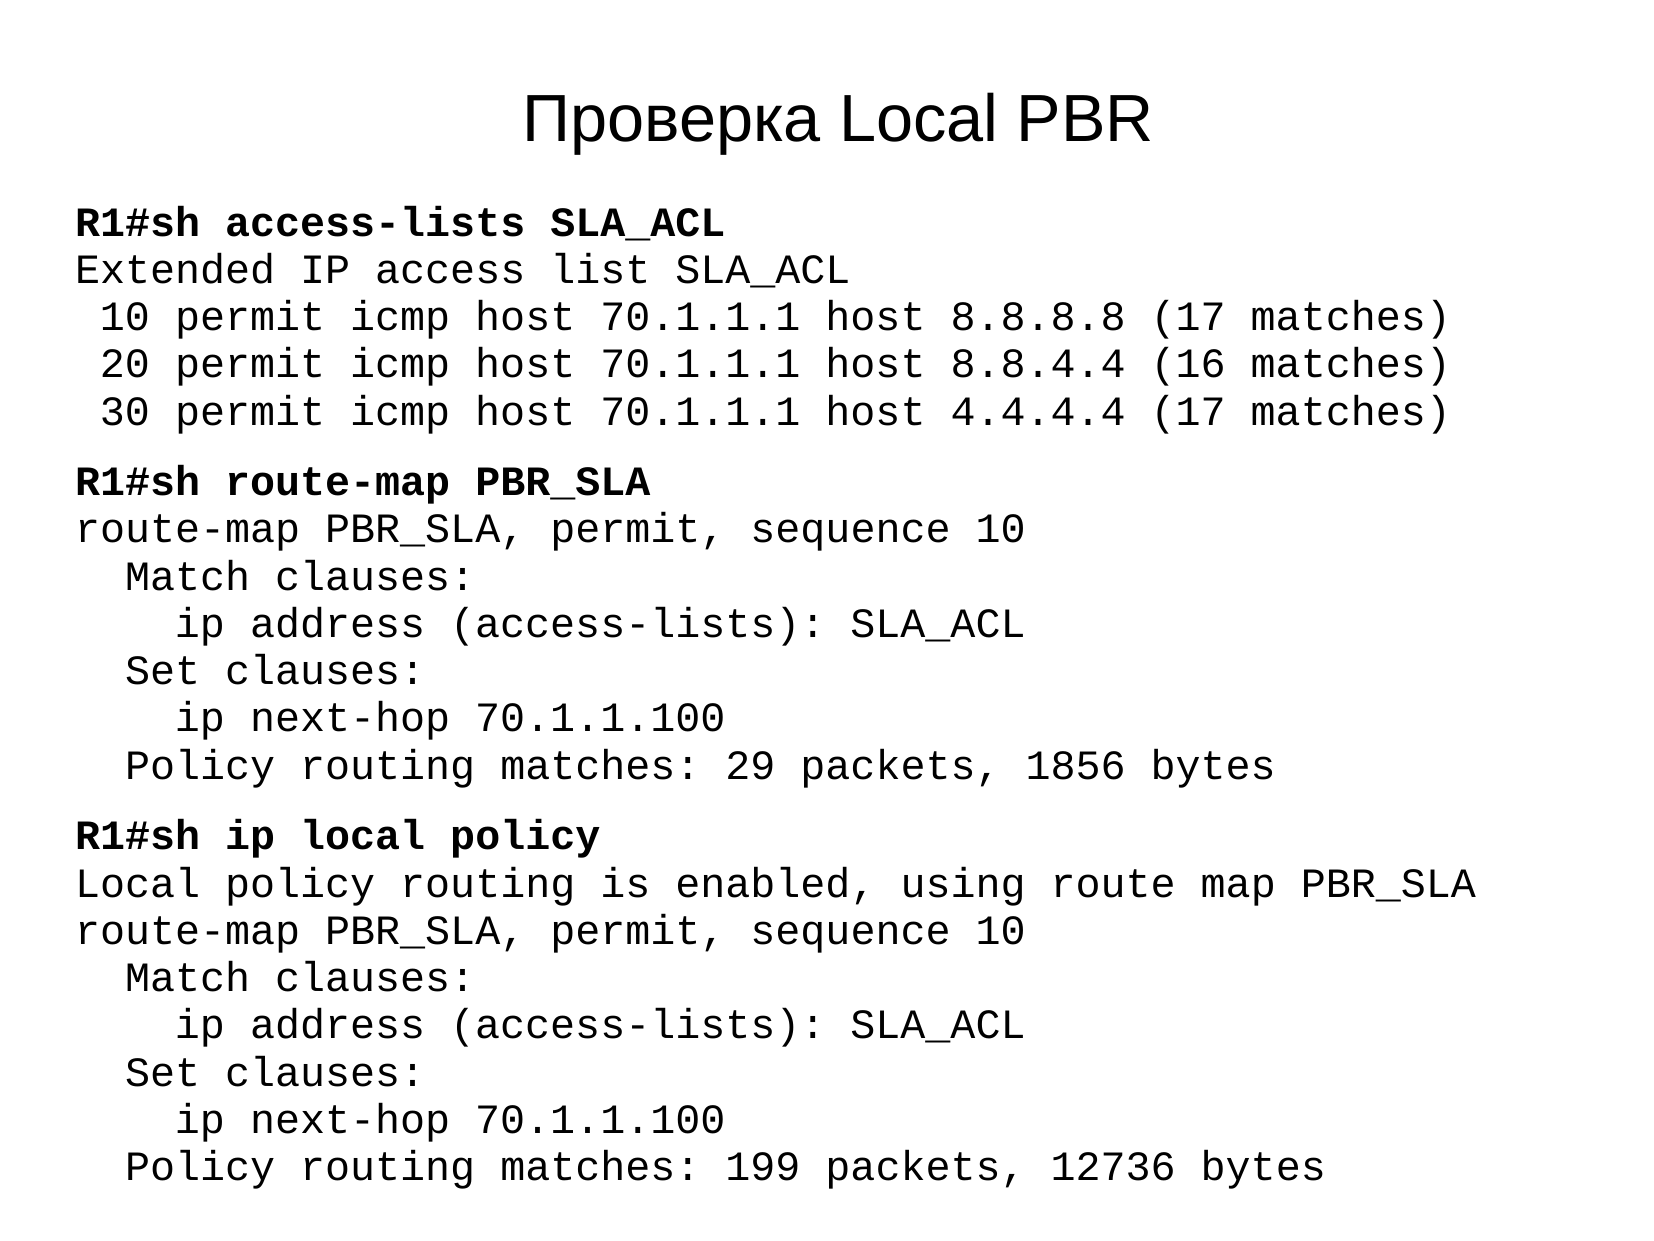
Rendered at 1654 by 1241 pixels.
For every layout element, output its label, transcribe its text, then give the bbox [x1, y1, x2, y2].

subtitle R1#sh access-lists SLA_ACL Extended IP access list SLA_ACL 10 permit icmp host 70.1.1.1 host 8.8.8.8 (17 matches) 20 permit icmp host 70.1.1.1 host 8.8.4.4 (16 matches) 30 permit icmp host 70.1.1.1 host 4.4.4.4 (17 matches) R1#sh route-map PBR_SLA route-map PBR_SLA, permit, sequence 10 Match clauses: ip address (access-lists): SLA_ACL Set clauses: ip next-hop 70.1.1.100 Policy routing matches: 29 packets, 1856 bytes R1#sh ip local policy Local policy routing is enabled, using route map PBR_SLA route-map PBR_SLA, permit, sequence 10 Match clauses: ip address (access-lists): SLA_ACL Set clauses: ip next-hop 70.1.1.100 Policy routing matches: 199 packets, 12736 bytes [75, 187, 1613, 1207]
title Проверка Local PBR [82, 49, 1571, 151]
